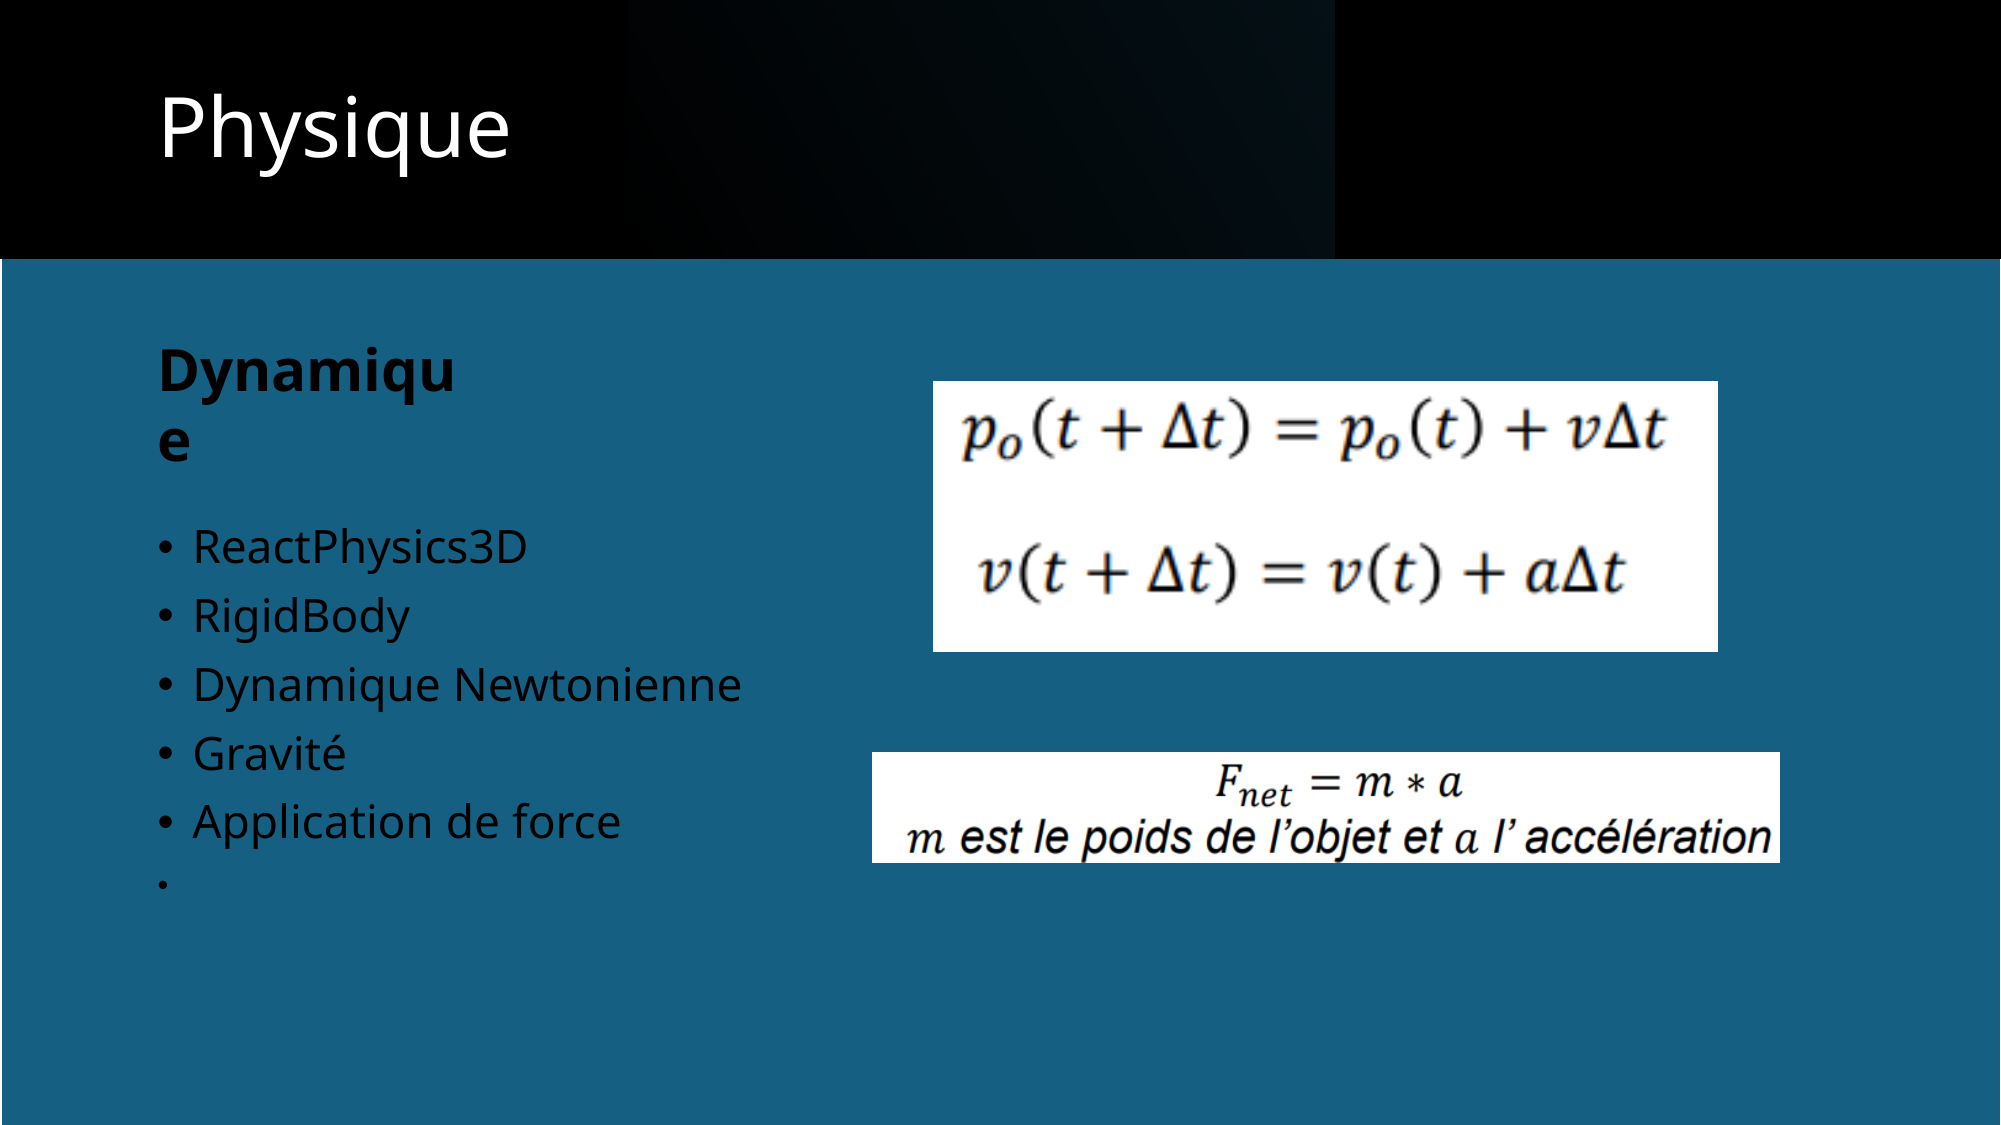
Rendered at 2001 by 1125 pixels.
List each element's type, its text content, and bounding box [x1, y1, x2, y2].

picture [872, 752, 1780, 863]
text_box Dynamique [142, 325, 490, 413]
text_box [0, 0, 2000, 1125]
picture [933, 381, 1718, 652]
list ReactPhysics3D RigidBody Dynamique Newtonienne Gravité Application de force [142, 516, 773, 878]
title Physique [142, 45, 1698, 215]
